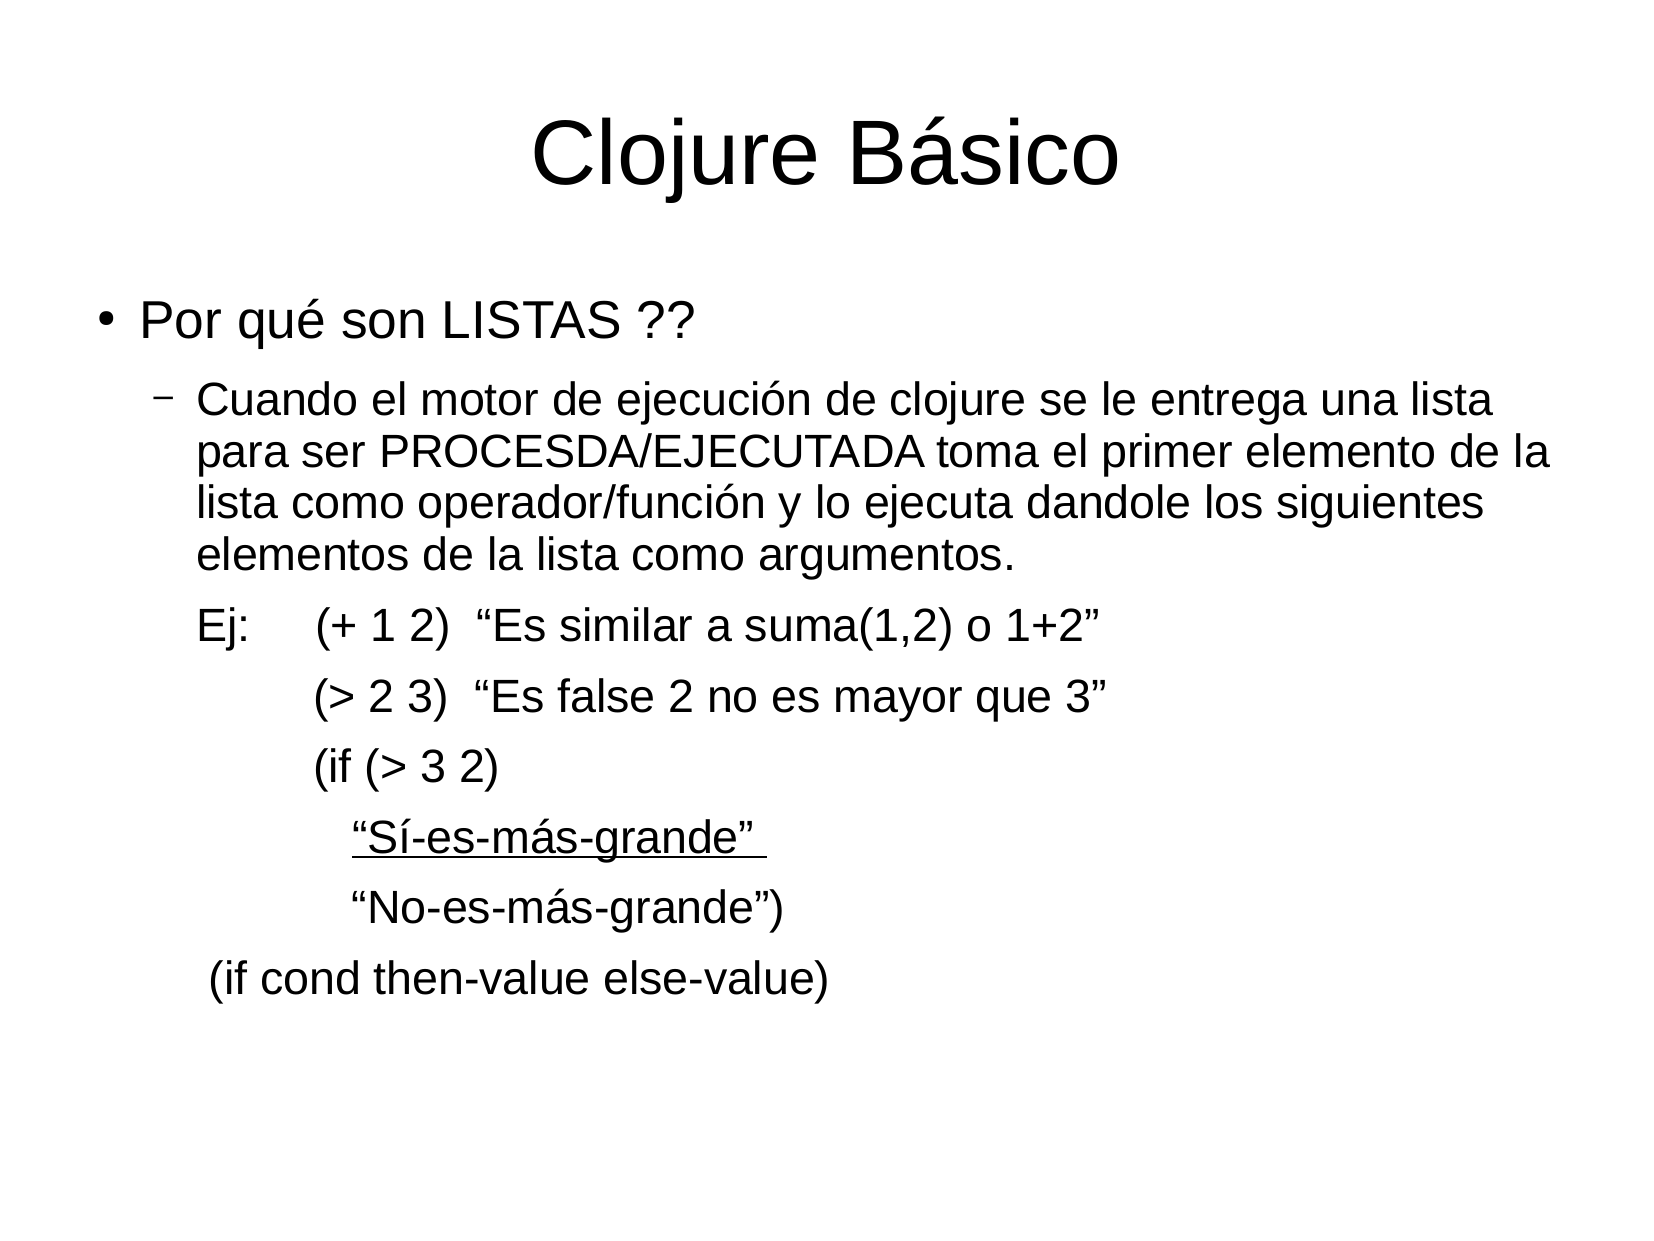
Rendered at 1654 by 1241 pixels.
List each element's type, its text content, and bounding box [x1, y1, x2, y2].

title Clojure Básico [82, 49, 1571, 257]
list Por qué son LISTAS ?? Cuando el motor de ejecución de clojure se le entrega una lista para ser PROCESDA/EJECUTADA toma el primer elemento de la lista como operador/función y lo ejecuta dandole los siguientes elementos de la lista como argumentos. Ej: (+ 1 2) “Es similar a suma(1,2) o 1+2” (> 2 3) “Es false 2 no es mayor que 3” (if (> 3 2) “Sí-es-más-grande” “No-es-más-grande”) (if cond then-value else-value) [82, 290, 1571, 1010]
